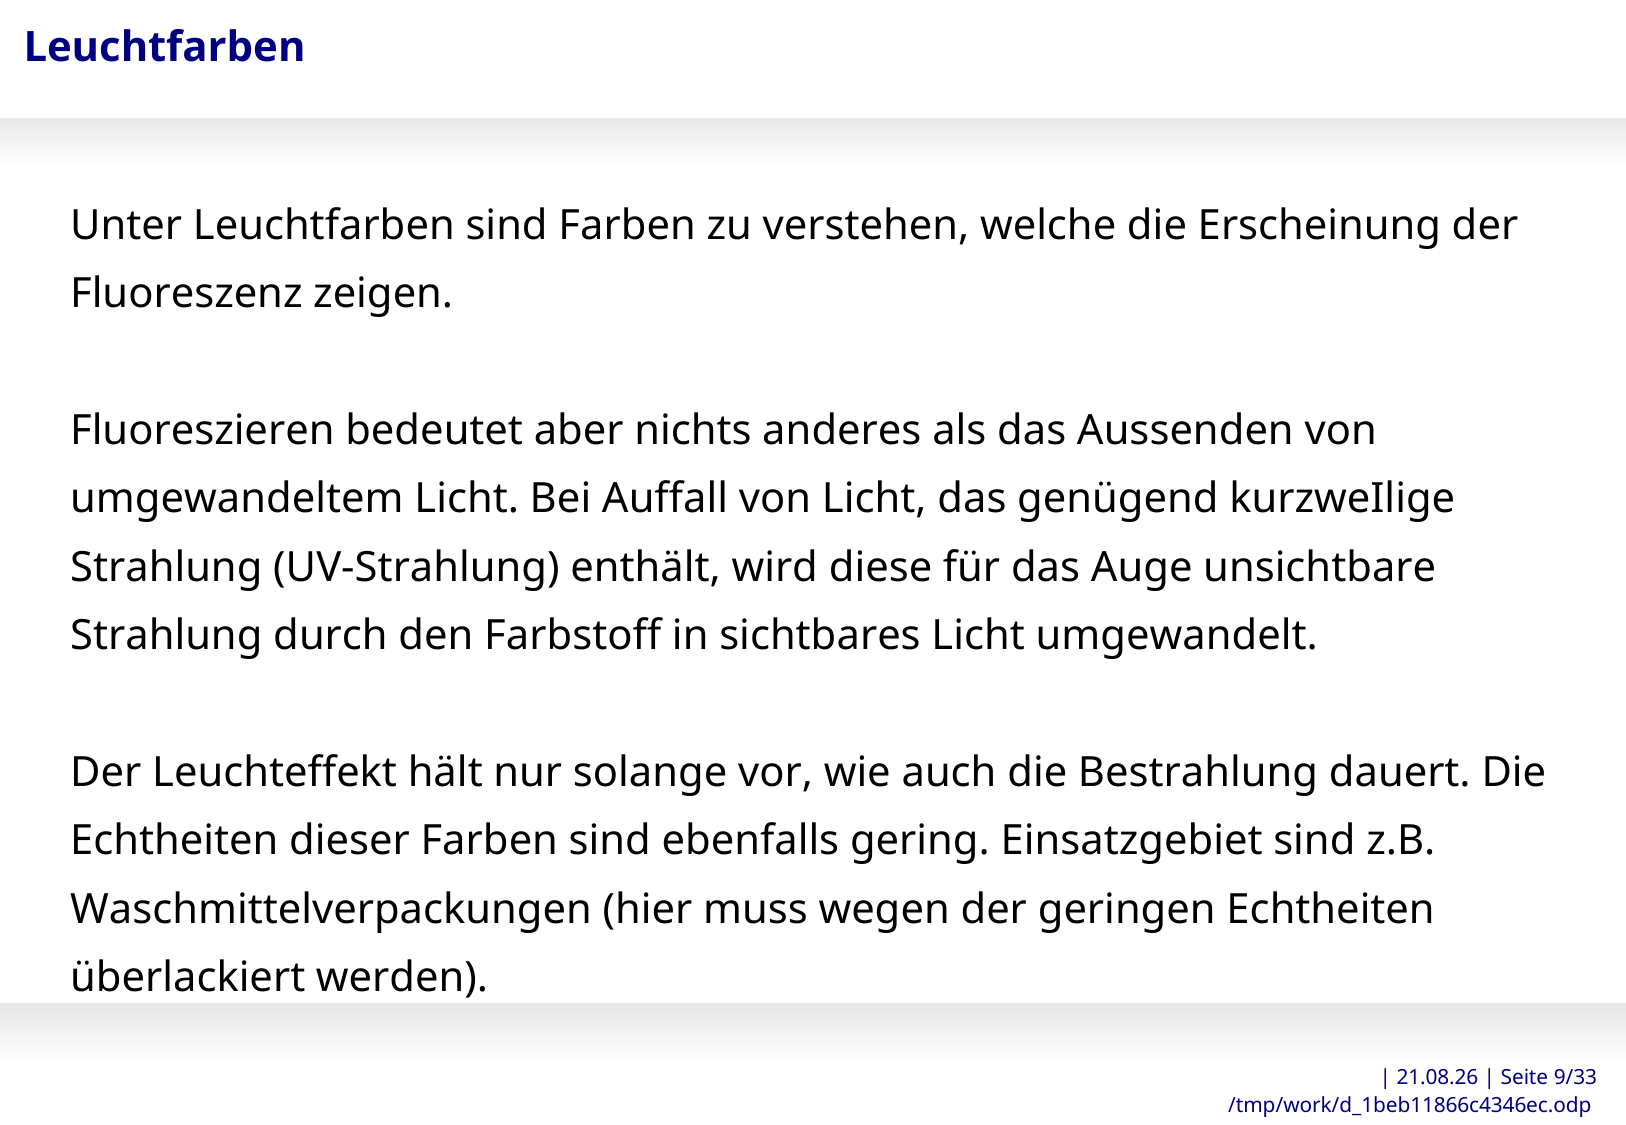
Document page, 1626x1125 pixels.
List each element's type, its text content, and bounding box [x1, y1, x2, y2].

list Unter Leuchtfarben sind Farben zu verstehen, welche die Erscheinung der Fluoreszenz zeigen. Fluoreszieren bedeutet aber nichts anderes als das Aussenden von umgewandeltem Licht. Bei Auffall von Licht, das genügend kurzweIlige Strahlung (UV-Strahlung) enthält, wird diese für das Auge unsichtbare Strahlung durch den Farbstoff in sichtbares Licht umgewandelt. Der Leuchteffekt hält nur solange vor, wie auch die Bestrahlung dauert. Die Echtheiten dieser Farben sind ebenfalls gering. Einsatzgebiet sind z.B. Waschmittelverpackungen (hier muss wegen der geringen Echtheiten überlackiert werden). [23, 183, 1588, 994]
title Leuchtfarben [23, 5, 1600, 154]
